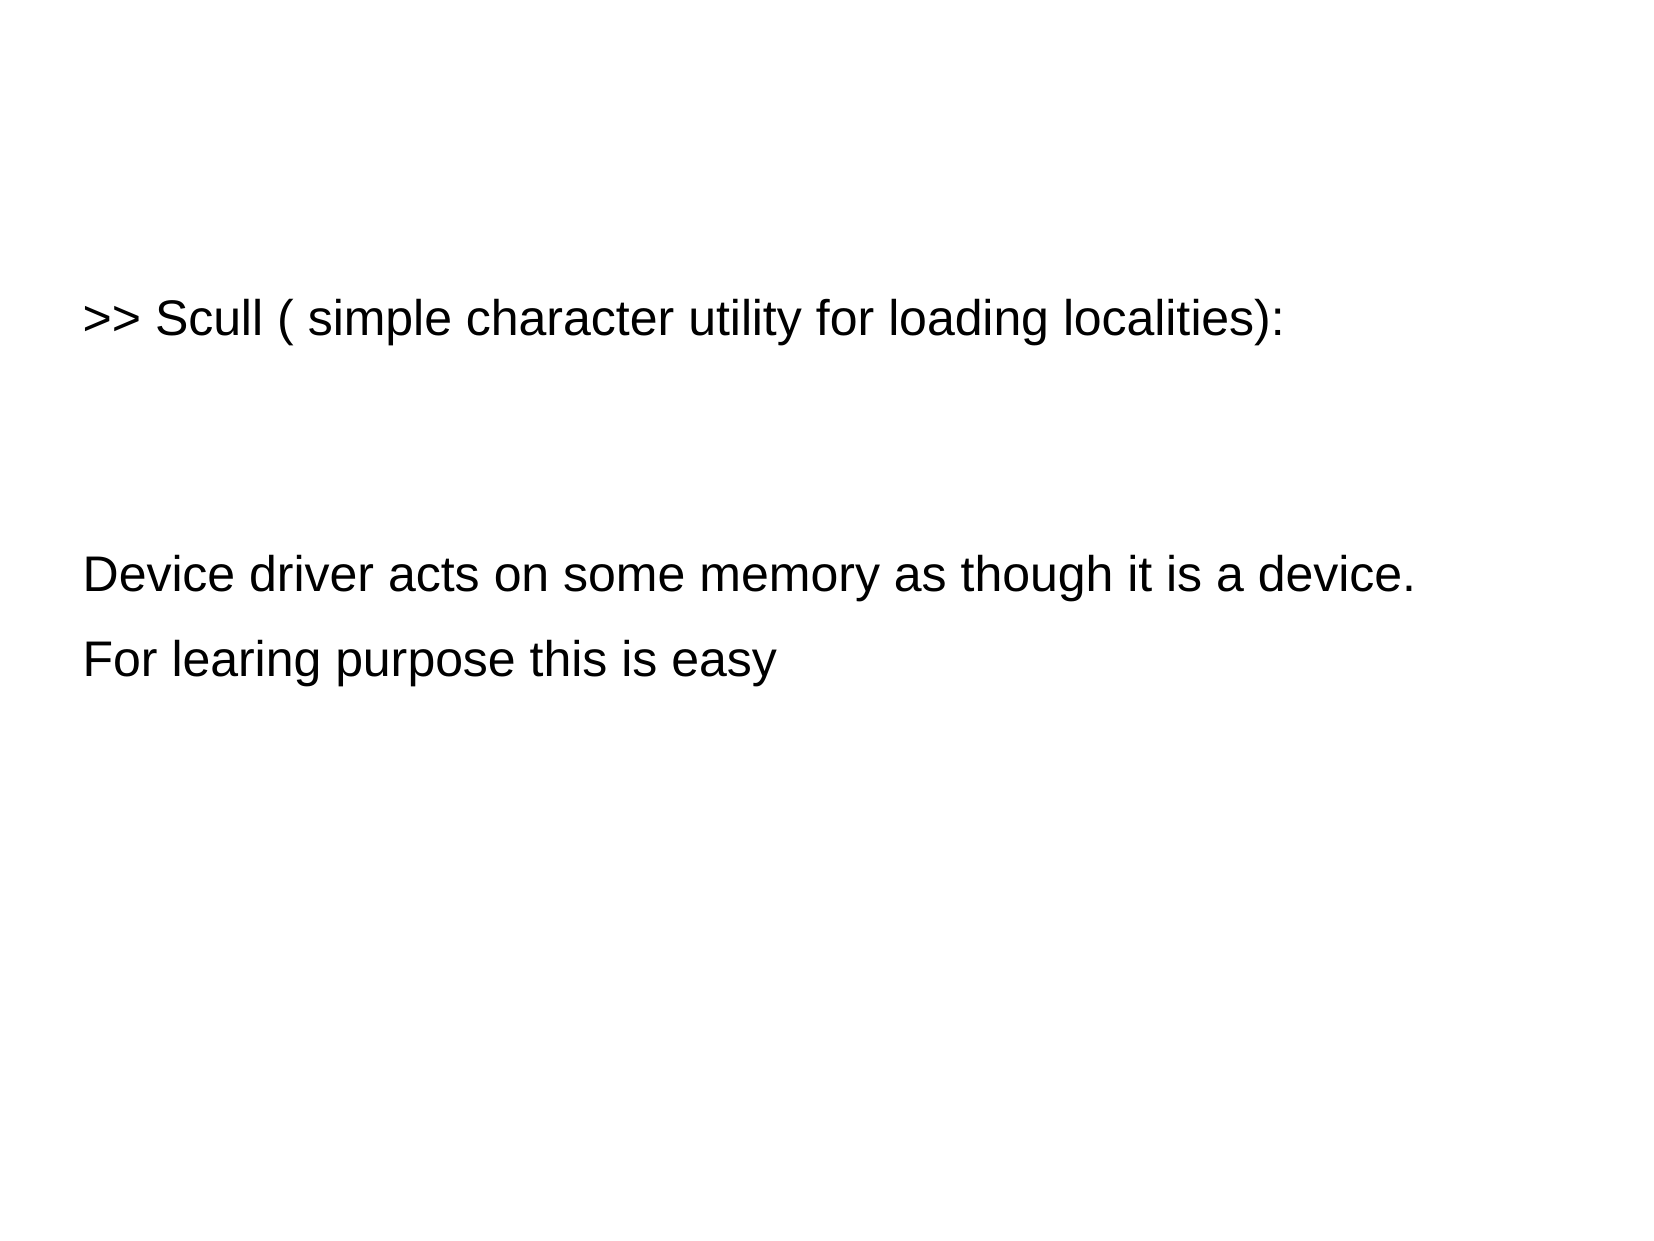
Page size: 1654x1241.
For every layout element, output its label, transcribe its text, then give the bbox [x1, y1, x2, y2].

list >> Scull ( simple character utility for loading localities): Device driver acts on some memory as though it is a device. For learing purpose this is easy [82, 290, 1571, 1010]
